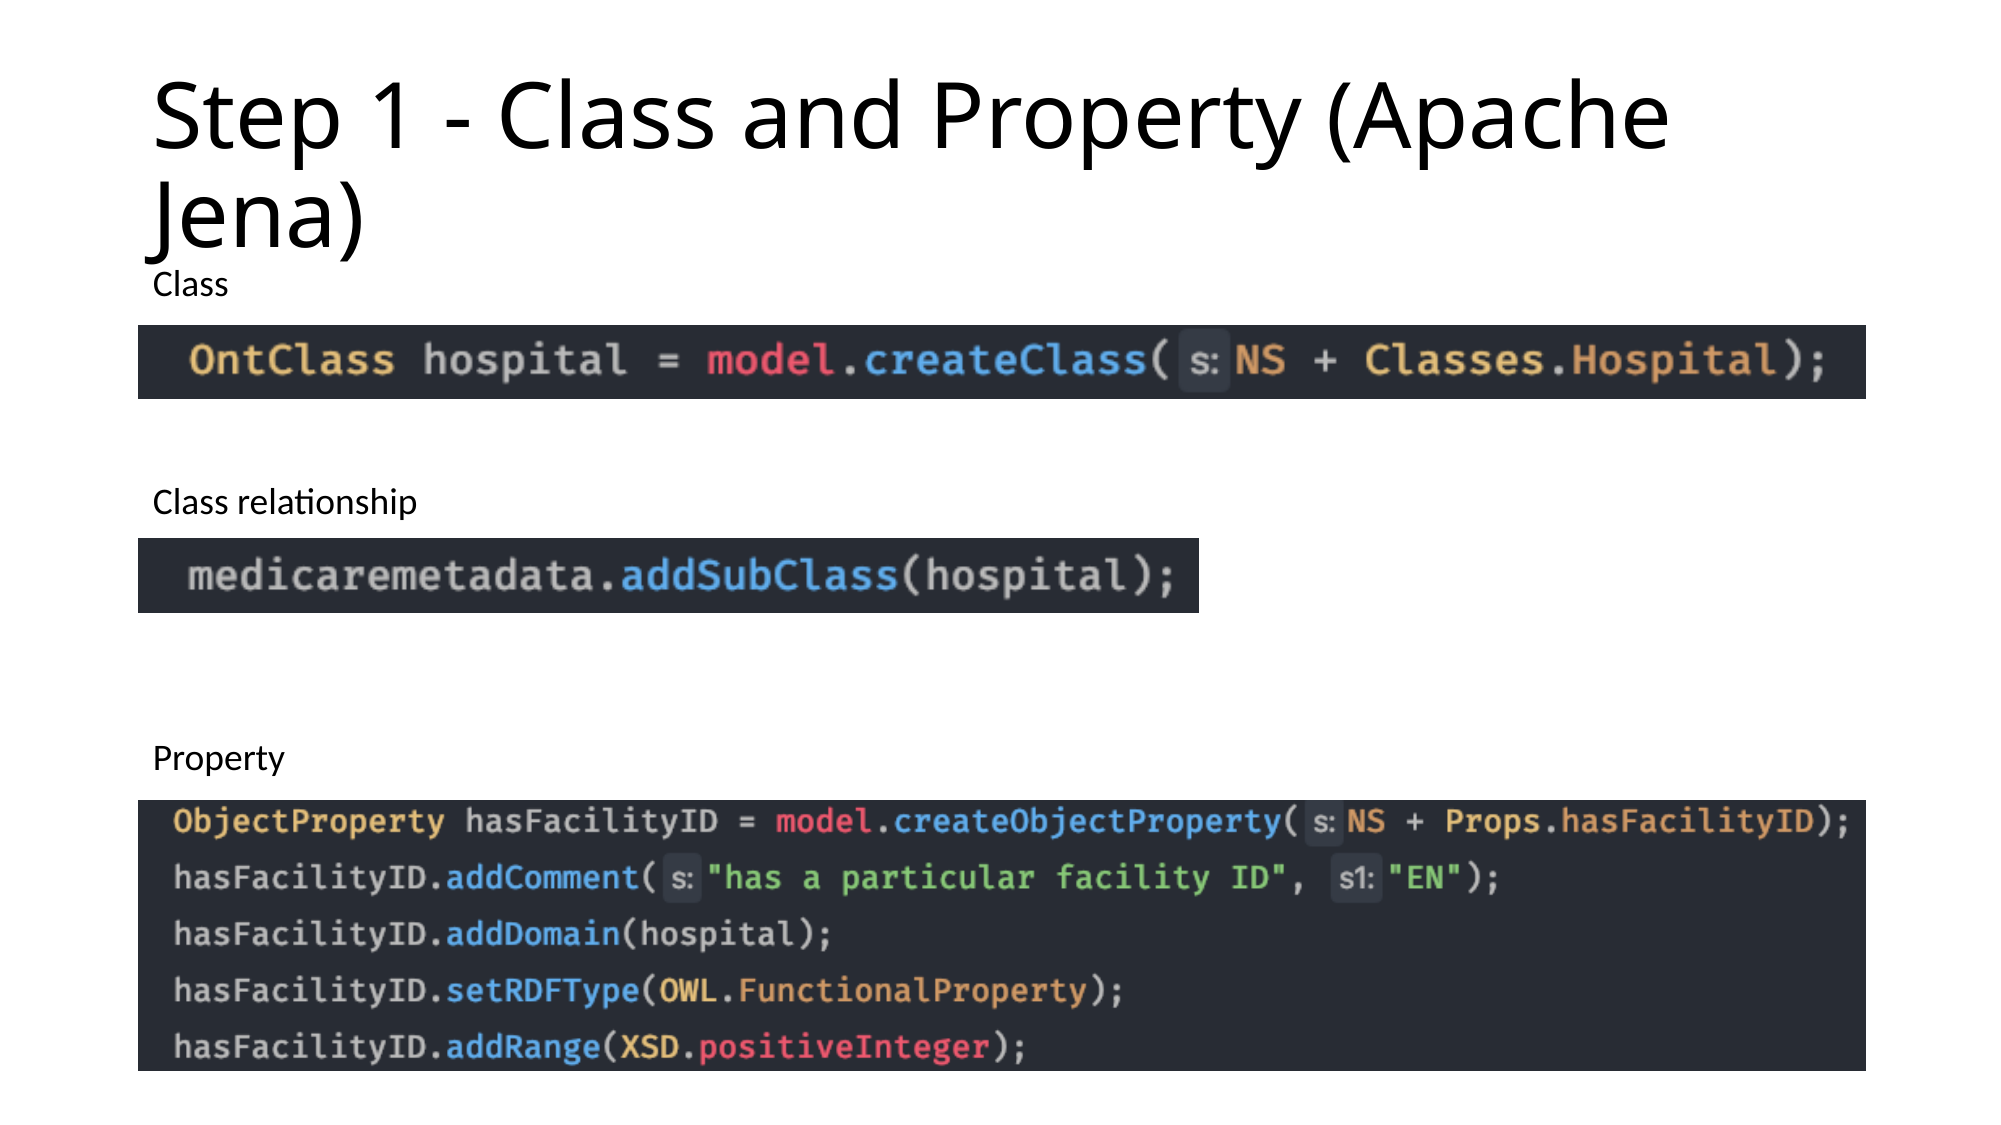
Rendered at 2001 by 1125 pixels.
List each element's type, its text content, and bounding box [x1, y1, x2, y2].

text_box Class relationship [138, 469, 589, 530]
text_box Class [138, 251, 589, 312]
picture [138, 325, 1866, 399]
title Step 1 - Class and Property (Apache Jena) [137, 59, 1863, 278]
text_box Property [138, 725, 589, 787]
picture [138, 800, 1866, 1071]
picture [138, 538, 1199, 613]
